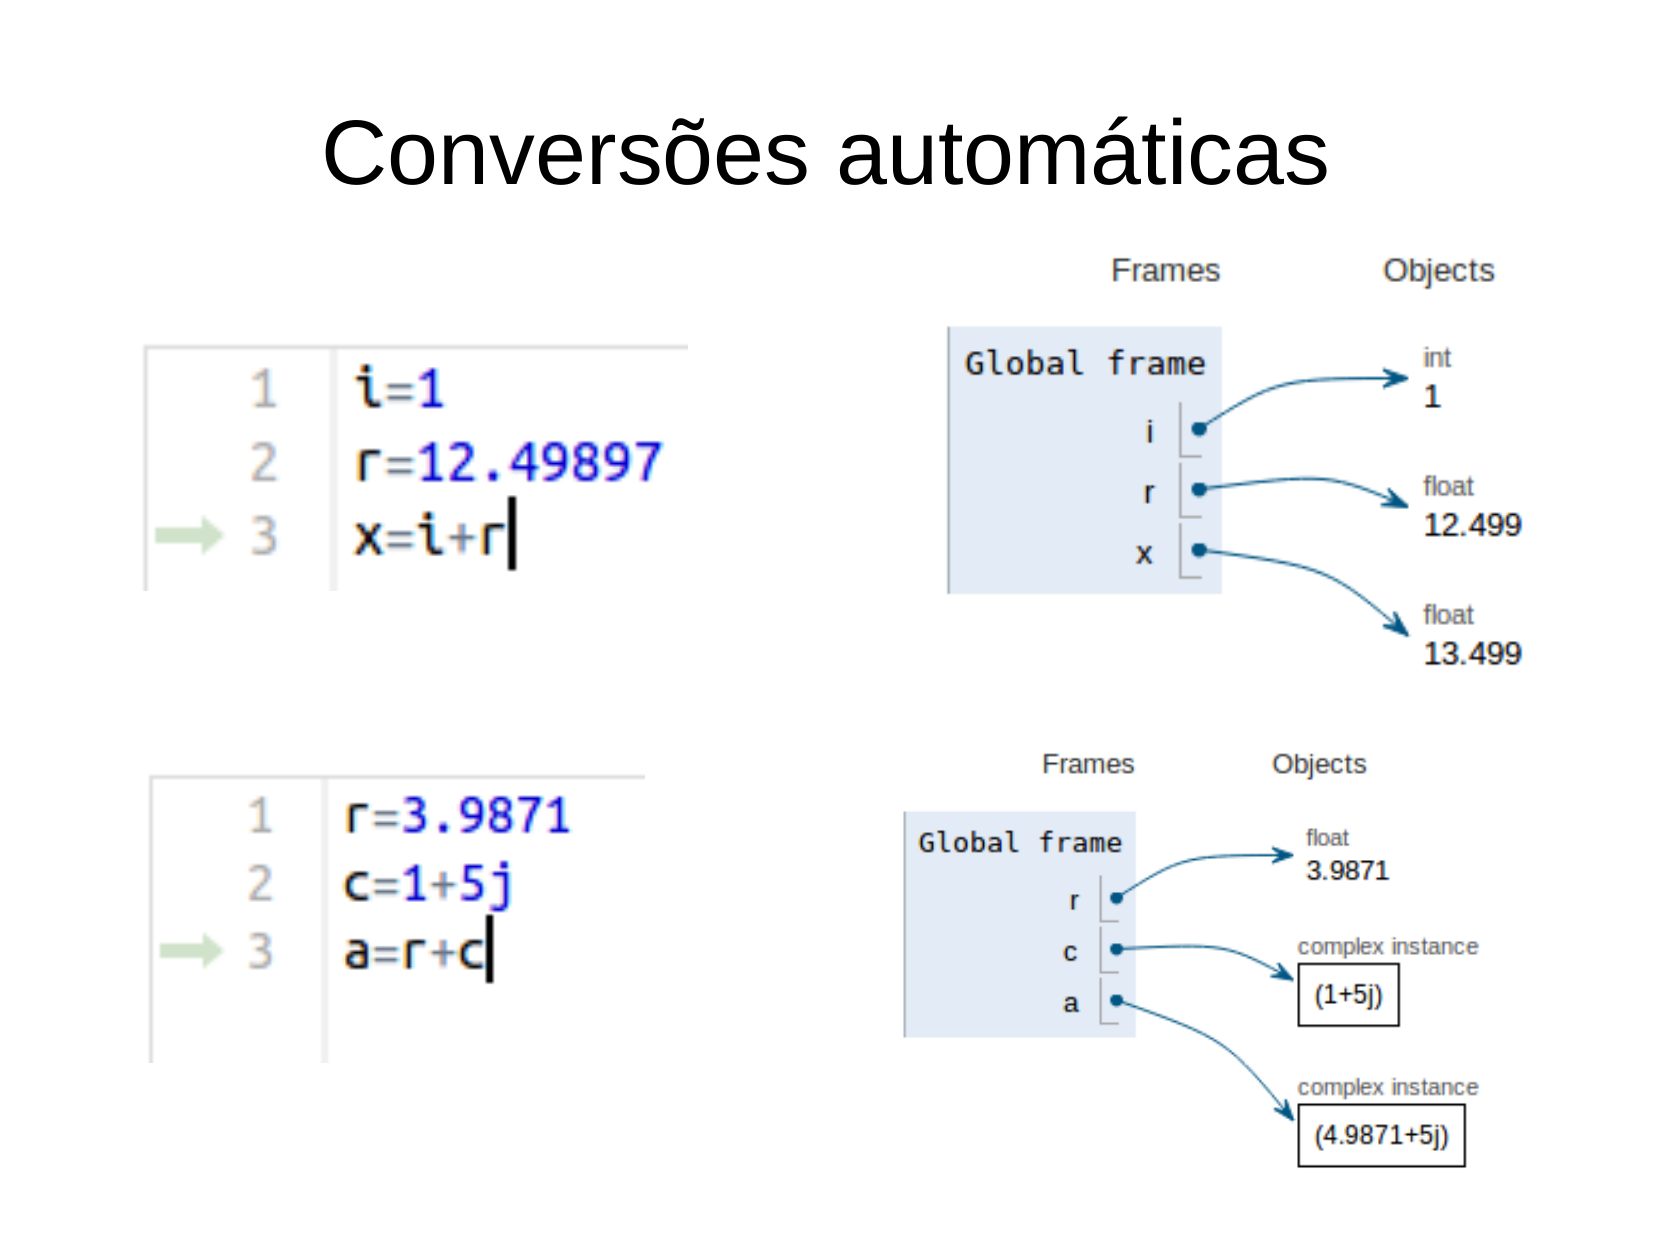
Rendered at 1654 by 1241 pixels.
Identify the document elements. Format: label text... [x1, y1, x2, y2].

picture [118, 335, 688, 591]
picture [885, 729, 1524, 1200]
title Conversões automáticas [82, 49, 1571, 257]
picture [129, 755, 645, 1063]
picture [933, 224, 1550, 693]
